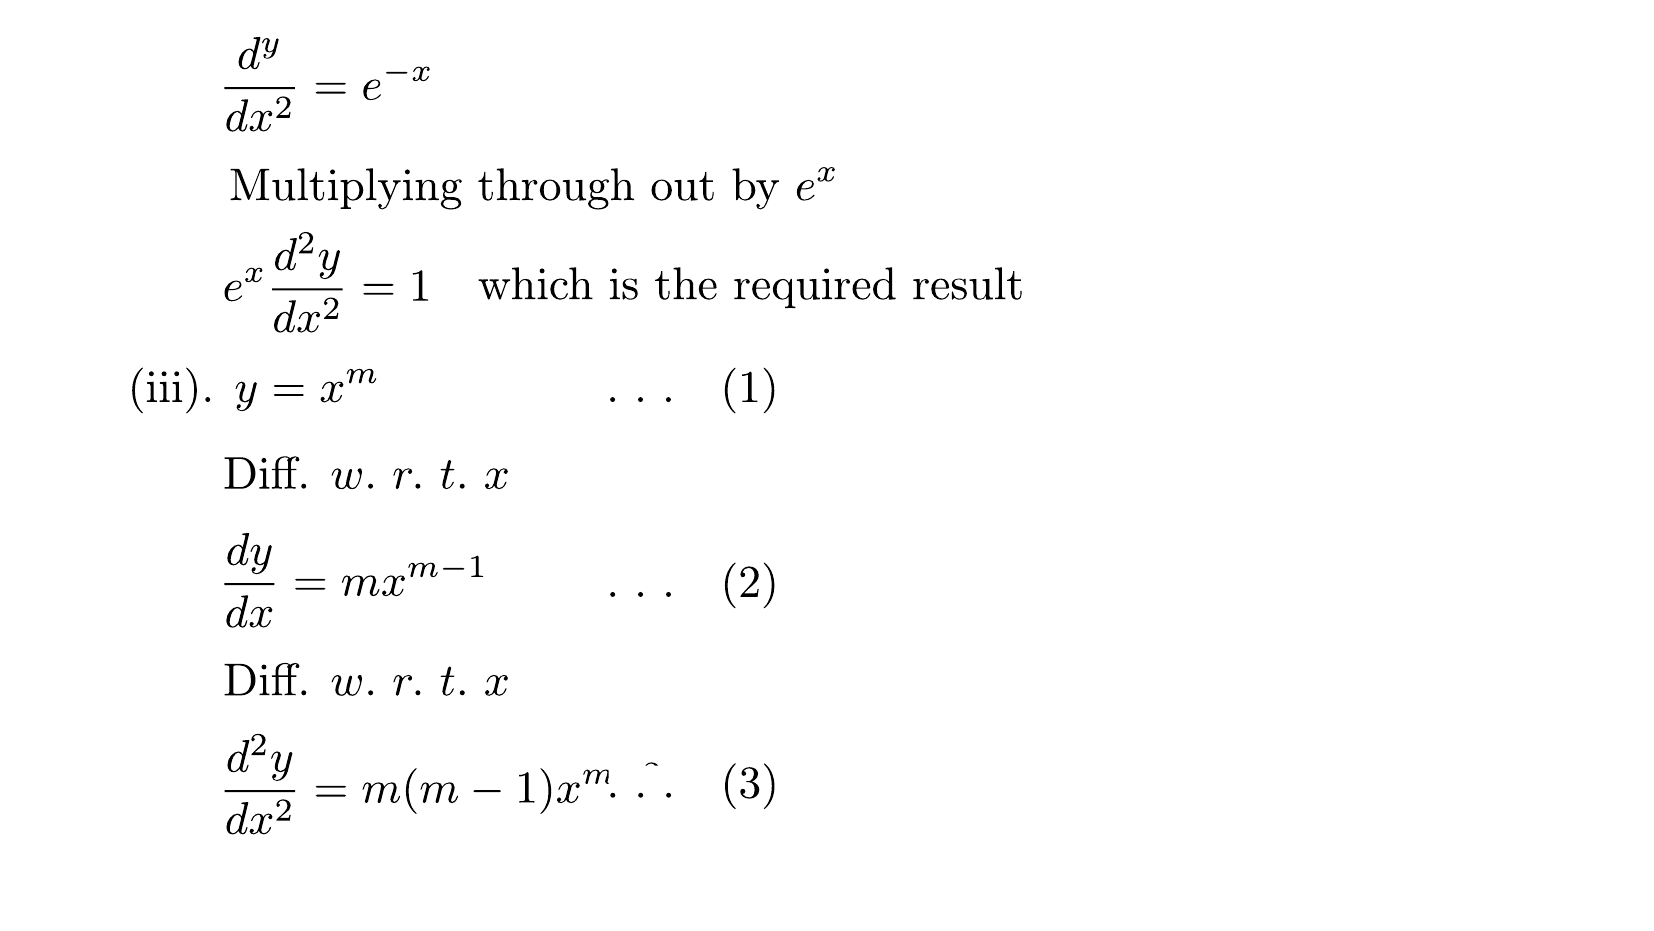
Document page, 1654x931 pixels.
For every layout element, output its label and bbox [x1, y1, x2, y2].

text_box [224, 733, 775, 835]
text_box [130, 367, 377, 414]
subtitle [47, 33, 1607, 896]
text_box [224, 36, 430, 132]
text_box [224, 533, 484, 628]
text_box [224, 231, 429, 333]
text_box [608, 367, 775, 414]
text_box [230, 167, 835, 210]
text_box [224, 456, 508, 490]
text_box [224, 662, 508, 696]
text_box [478, 267, 1022, 309]
text_box [608, 562, 775, 609]
